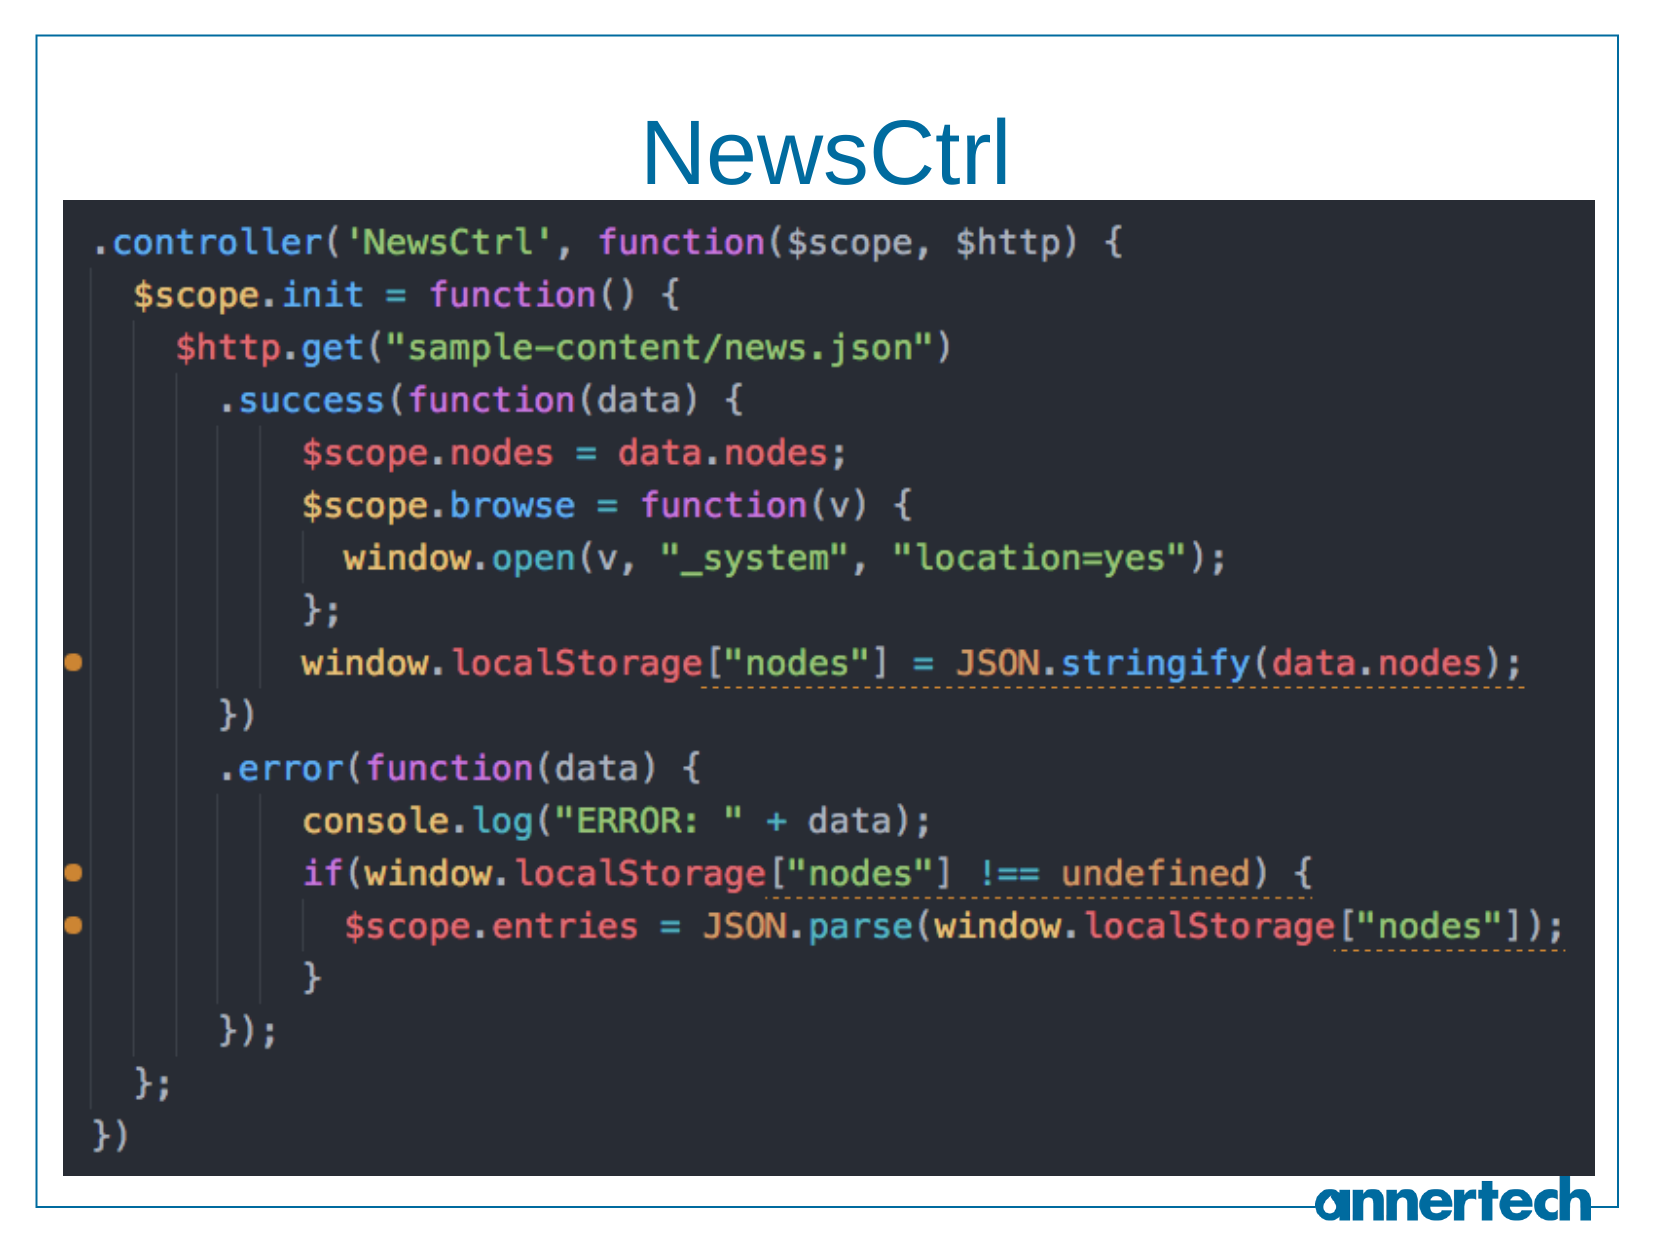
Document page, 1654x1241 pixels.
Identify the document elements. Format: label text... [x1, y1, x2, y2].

picture [0, 0, 1654, 1241]
title NewsCtrl [82, 49, 1571, 200]
